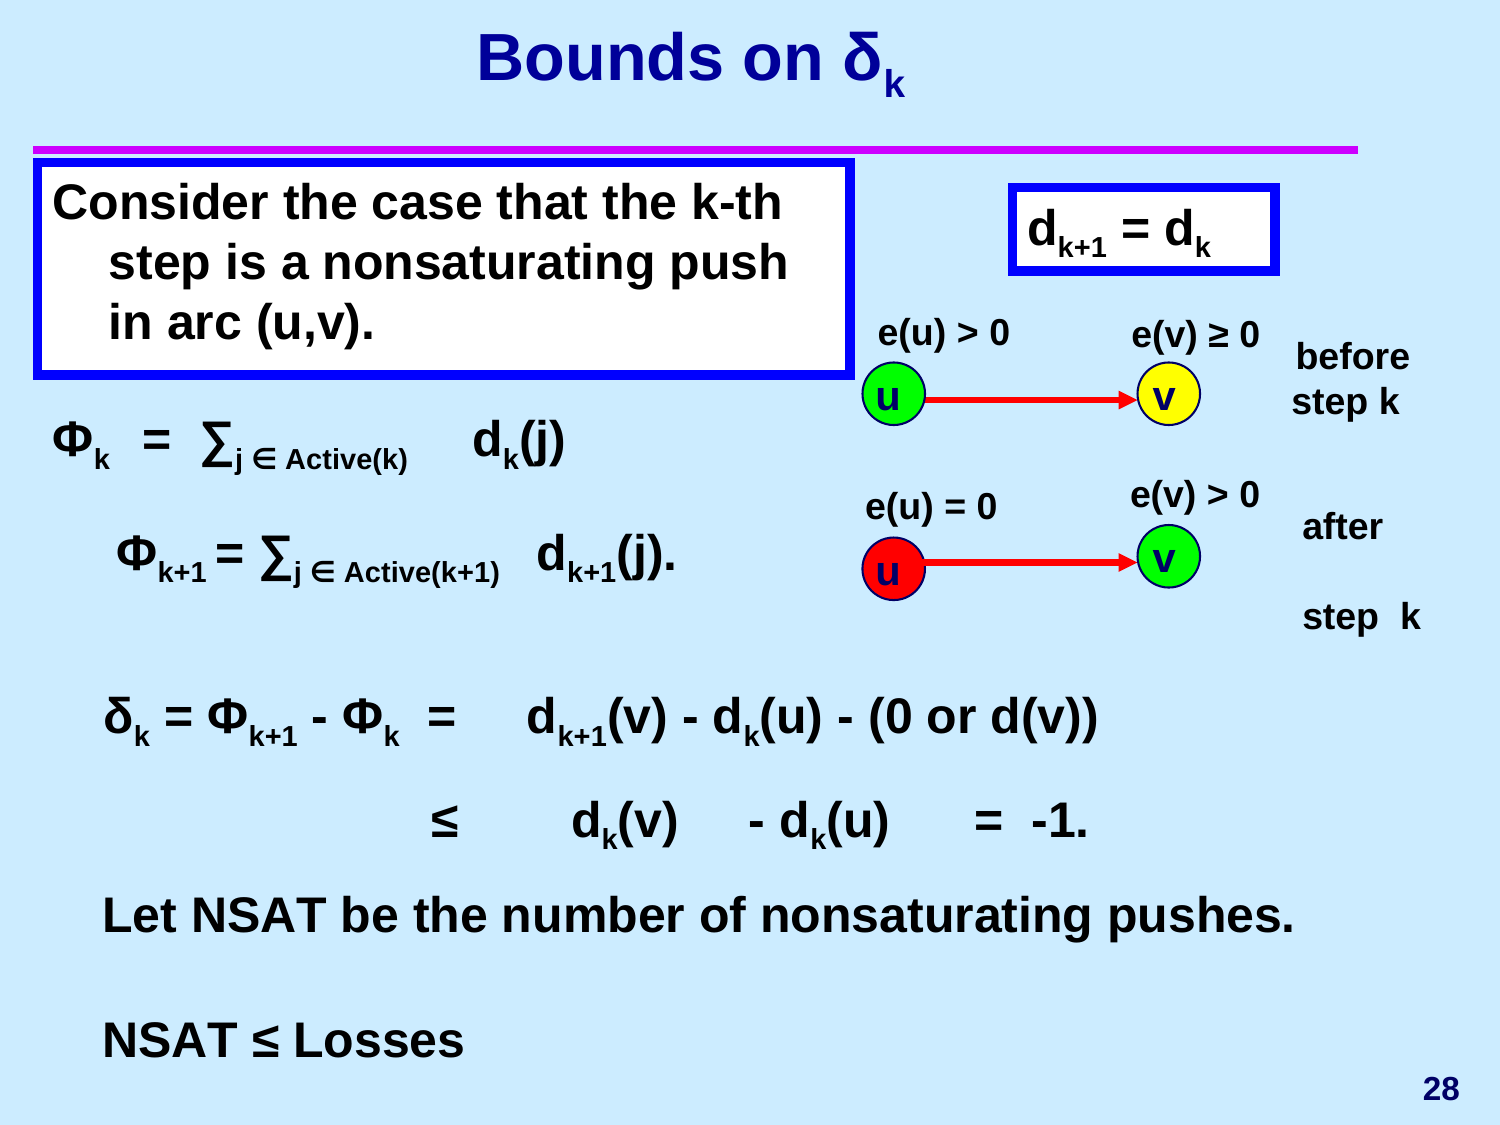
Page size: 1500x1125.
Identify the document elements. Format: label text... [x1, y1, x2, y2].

title Bounds on δk [62, 24, 1338, 113]
text_box δk = Φk+1 - Φk = dk+1(v) - dk(u) - (0 or d(v)) ≤ dk(v) - dk(u) = -1. [74, 662, 1300, 864]
text_box Let NSAT be the number of nonsaturating pushes. [87, 862, 1325, 950]
text_box e(v) ≥ 0 [1074, 302, 1275, 363]
text_box Φk+1 = ∑j ∈ Active(k+1) dk+1(j). [101, 512, 693, 597]
text_box Φk = ∑j ∈ Active(k) dk(j) [38, 399, 638, 483]
list Consider the case that the k-th step is a nonsaturating push in arc (u,v). [37, 162, 850, 376]
text_box before step k [1224, 324, 1425, 431]
text_box e(v) > 0 [1074, 462, 1275, 523]
text_box v [1137, 525, 1201, 588]
text_box u [862, 362, 926, 426]
text_box <number> [1187, 1050, 1476, 1125]
text_box u [862, 537, 925, 601]
text_box e(u) > 0 [825, 299, 1025, 361]
text_box v [1137, 363, 1201, 426]
text_box dk+1 = dk [1012, 187, 1275, 272]
text_box after step k [1287, 494, 1438, 691]
text_box e(u) = 0 [812, 474, 1013, 536]
text_box NSAT ≤ Losses [87, 987, 1325, 1075]
